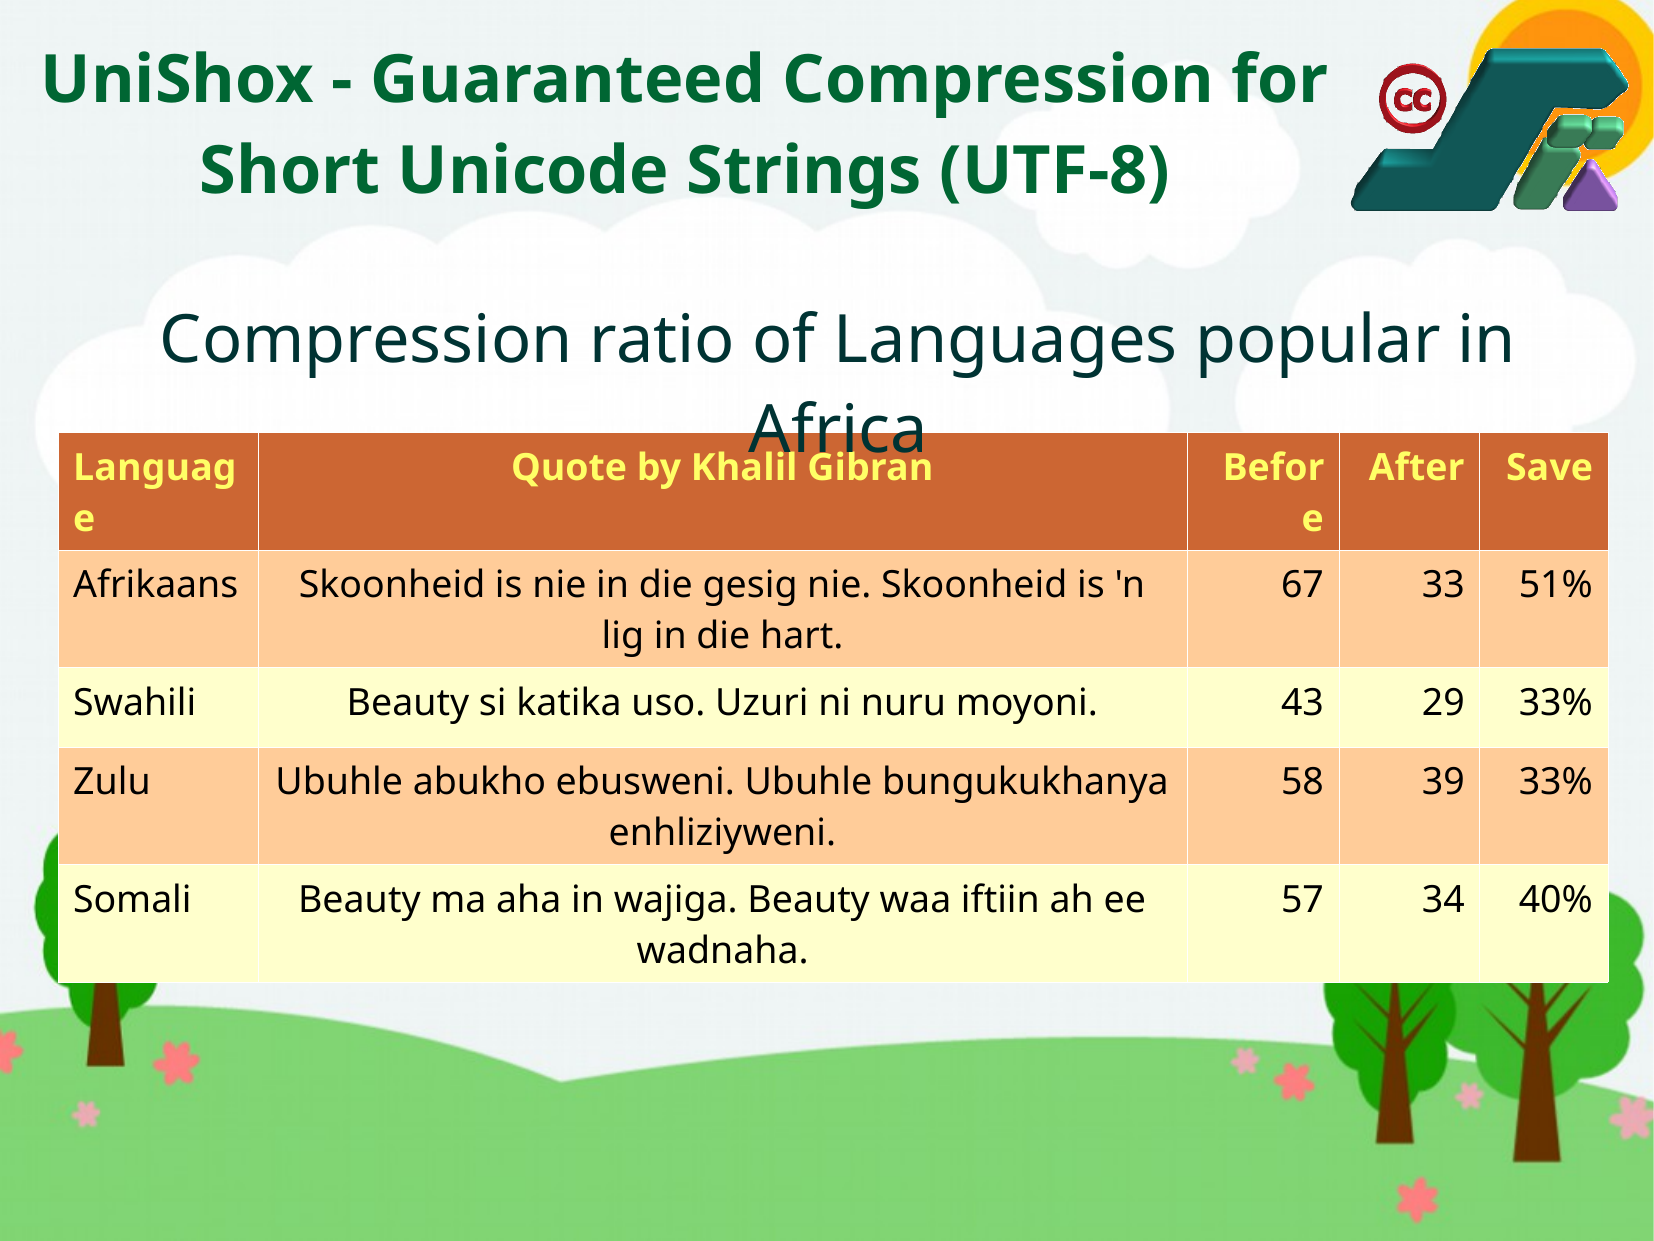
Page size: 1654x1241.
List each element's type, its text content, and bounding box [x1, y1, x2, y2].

text_box UniShox - Guaranteed Compression for Short Unicode Strings (UTF-8) [23, 23, 1347, 237]
table_cell 34 [1340, 865, 1479, 982]
table_cell Skoonheid is nie in die gesig nie. Skoonheid is 'n lig in die hart. [259, 551, 1187, 667]
text_box Compression ratio of Languages popular in Africa [59, 283, 1619, 390]
table_cell Swahili [59, 668, 258, 747]
table_cell Somali [59, 865, 258, 982]
picture [0, 0, 1654, 1241]
table_cell 40% [1480, 865, 1608, 982]
table_cell Zulu [59, 748, 258, 864]
table_header Language [59, 433, 258, 550]
table_cell 51% [1480, 551, 1608, 667]
table_cell Beauty ma aha in wajiga. Beauty waa iftiin ah ee wadnaha. [259, 865, 1187, 982]
table_cell 58 [1188, 748, 1339, 864]
table_header Before [1188, 433, 1339, 550]
table_header After [1340, 433, 1479, 550]
table_cell 33% [1480, 748, 1608, 864]
table_cell 43 [1188, 668, 1339, 747]
table_cell Beauty si katika uso. Uzuri ni nuru moyoni. [259, 668, 1187, 747]
table_cell 57 [1188, 865, 1339, 982]
table_header Quote by Khalil Gibran [259, 433, 1187, 550]
table_cell Afrikaans [59, 551, 258, 667]
table_cell 33% [1480, 668, 1608, 747]
table_cell 33 [1340, 551, 1479, 667]
table_cell 39 [1340, 748, 1479, 864]
table_header Save [1480, 433, 1608, 550]
table_cell Ubuhle abukho ebusweni. Ubuhle bungukukhanya enhliziyweni. [259, 748, 1187, 864]
table_cell 29 [1340, 668, 1479, 747]
table_cell 67 [1188, 551, 1339, 667]
